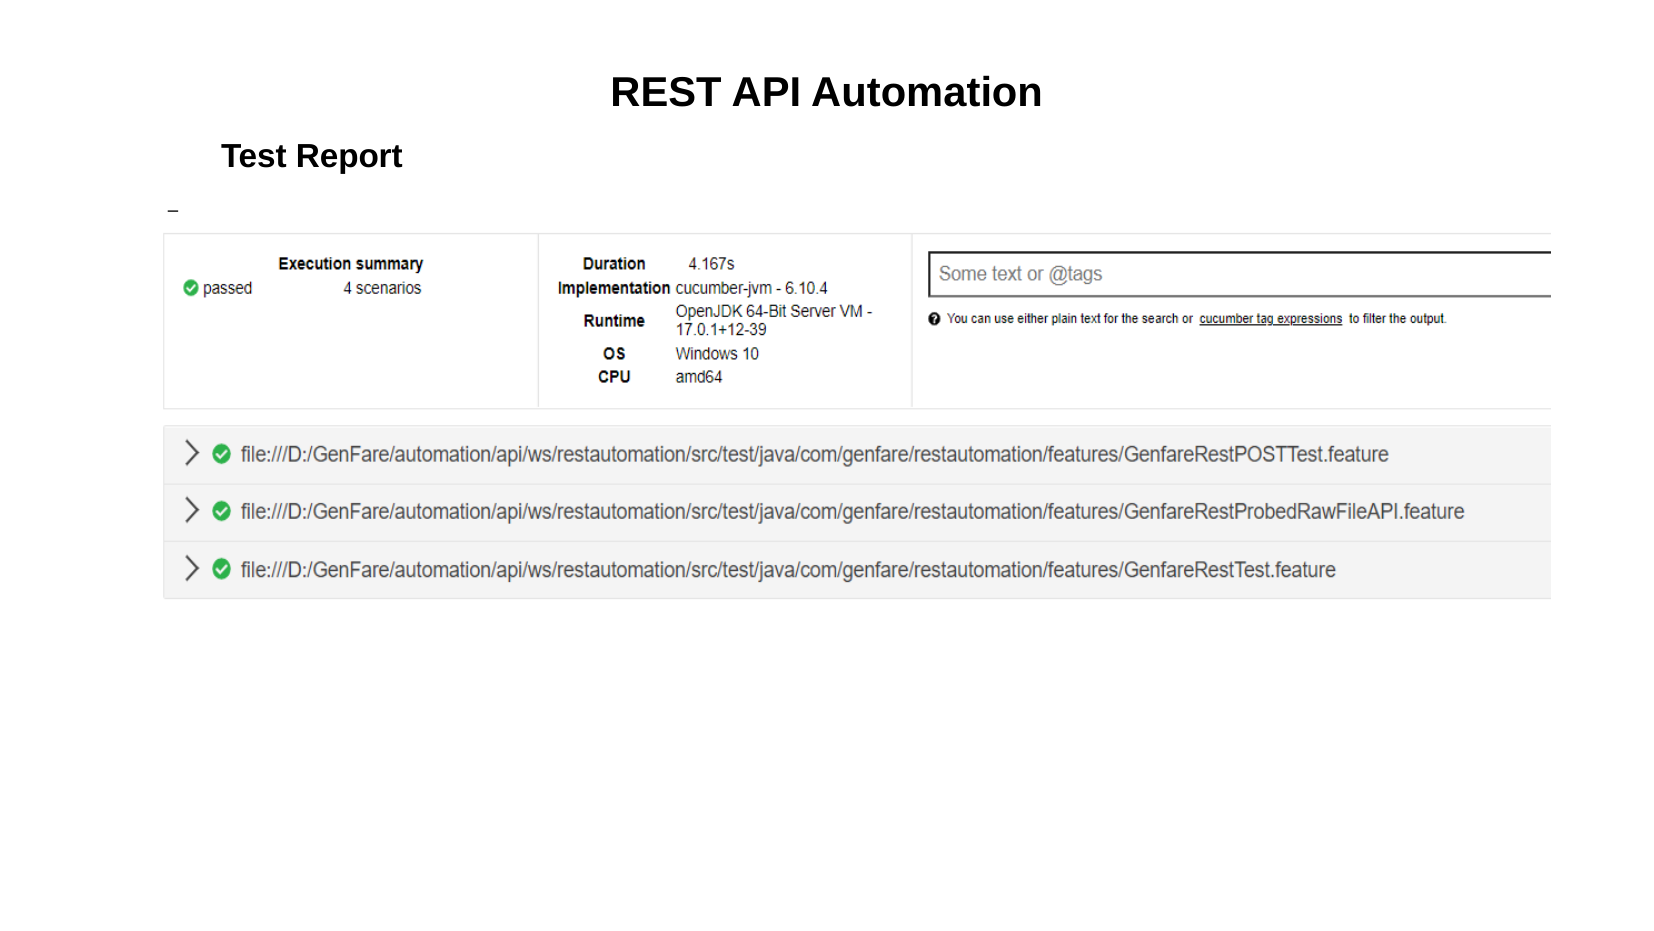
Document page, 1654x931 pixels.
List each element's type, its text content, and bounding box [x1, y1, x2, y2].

title REST API Automation [82, 37, 1571, 148]
list Test Report [79, 137, 1568, 921]
picture [161, 227, 1551, 644]
